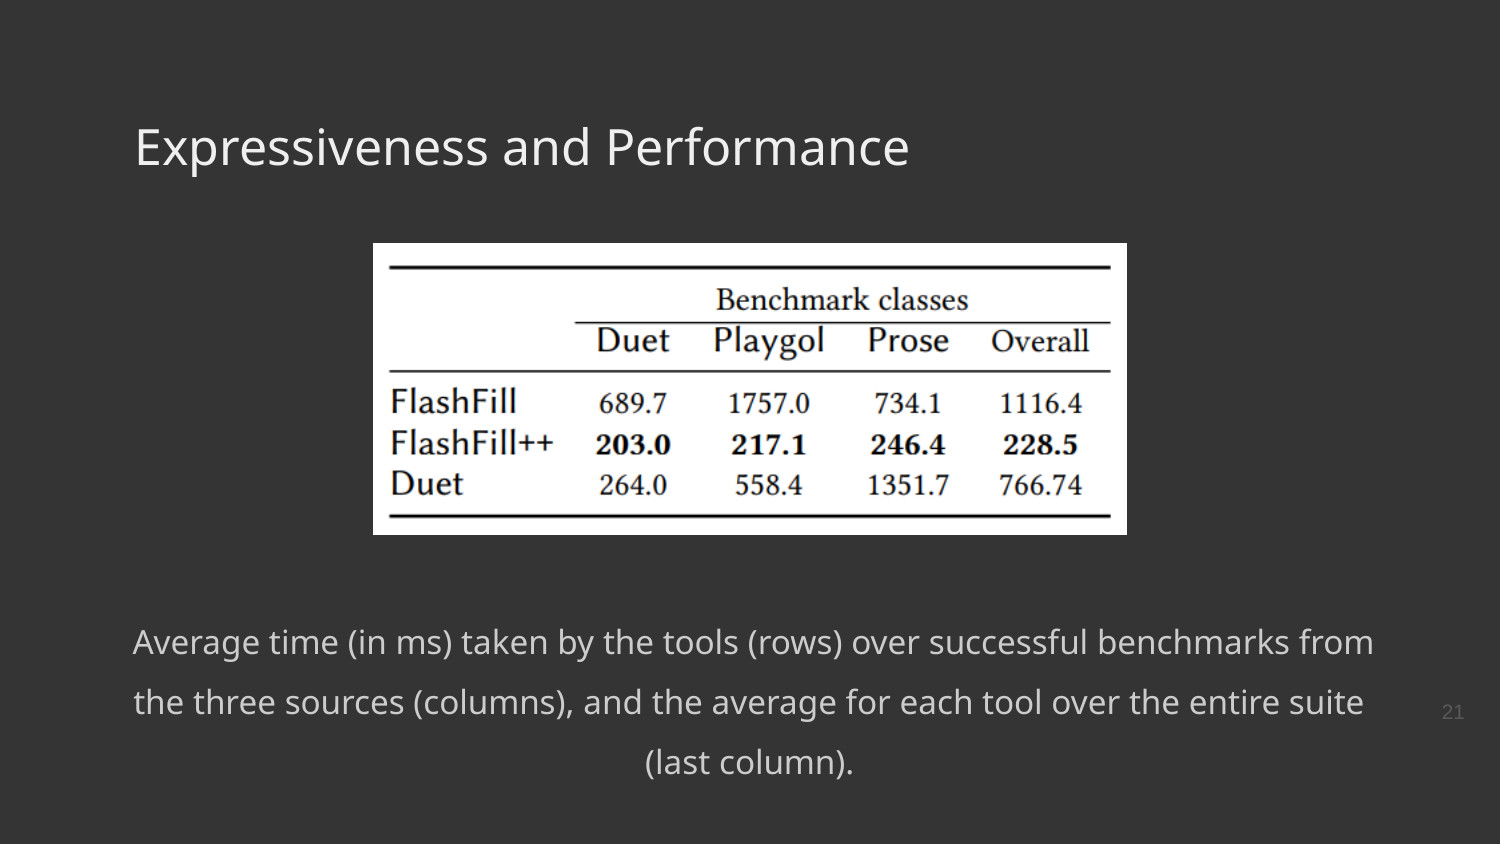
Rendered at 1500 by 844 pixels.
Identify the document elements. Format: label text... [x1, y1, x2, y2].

text_box Expressiveness and Performance [119, 100, 1381, 191]
picture [373, 243, 1127, 535]
slide_number <number> [1402, 679, 1480, 744]
text_box Average time (in ms) taken by the tools (rows) over successful benchmarks from the three sources (columns), and the average for each tool over the entire suite (last column). [98, 586, 1402, 797]
